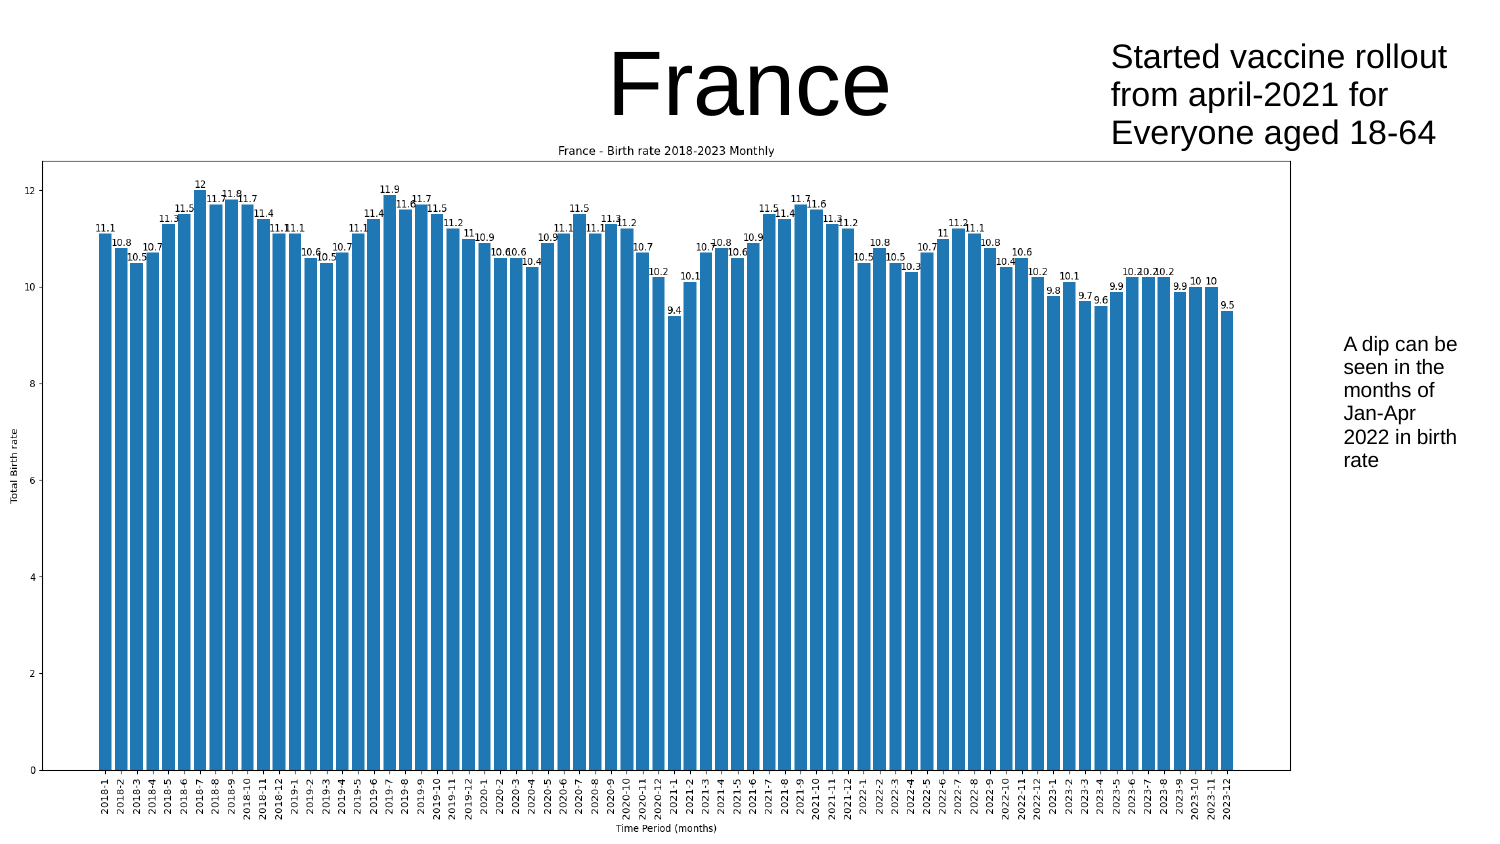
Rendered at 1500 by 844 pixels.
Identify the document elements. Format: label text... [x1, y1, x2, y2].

picture [0, 135, 1300, 844]
text_box Started vaccine rollout from april-2021 for Everyone aged 18-64 [1096, 30, 1477, 159]
text_box A dip can be seen in the months of Jan-Apr 2022 in birth rate [1328, 324, 1477, 480]
title France [75, 32, 1096, 136]
